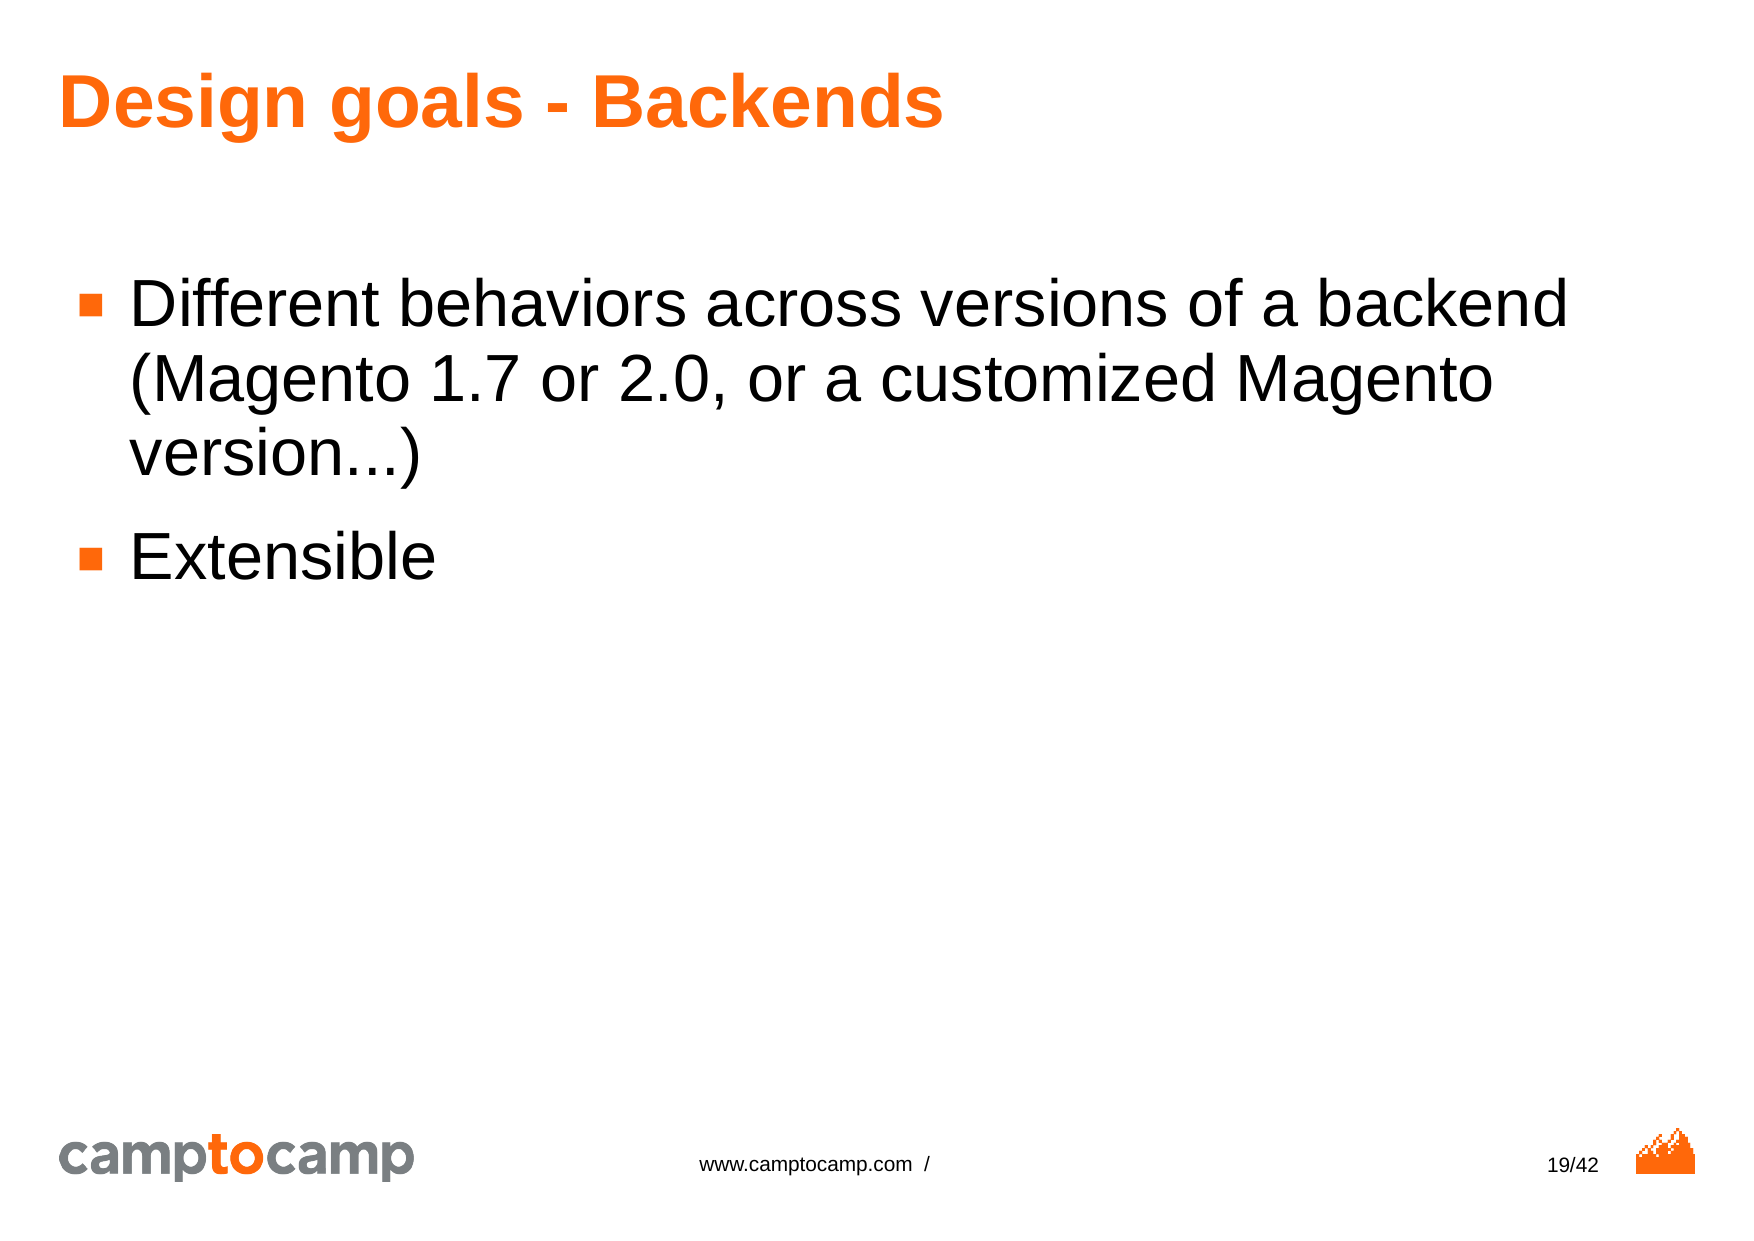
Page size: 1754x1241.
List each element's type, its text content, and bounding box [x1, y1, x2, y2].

picture [1636, 1128, 1695, 1174]
list Different behaviors across versions of a backend (Magento 1.7 or 2.0, or a customized Magento version...) Extensible [59, 265, 1696, 917]
picture [59, 1134, 414, 1182]
title Design goals - Backends [59, 59, 1695, 247]
